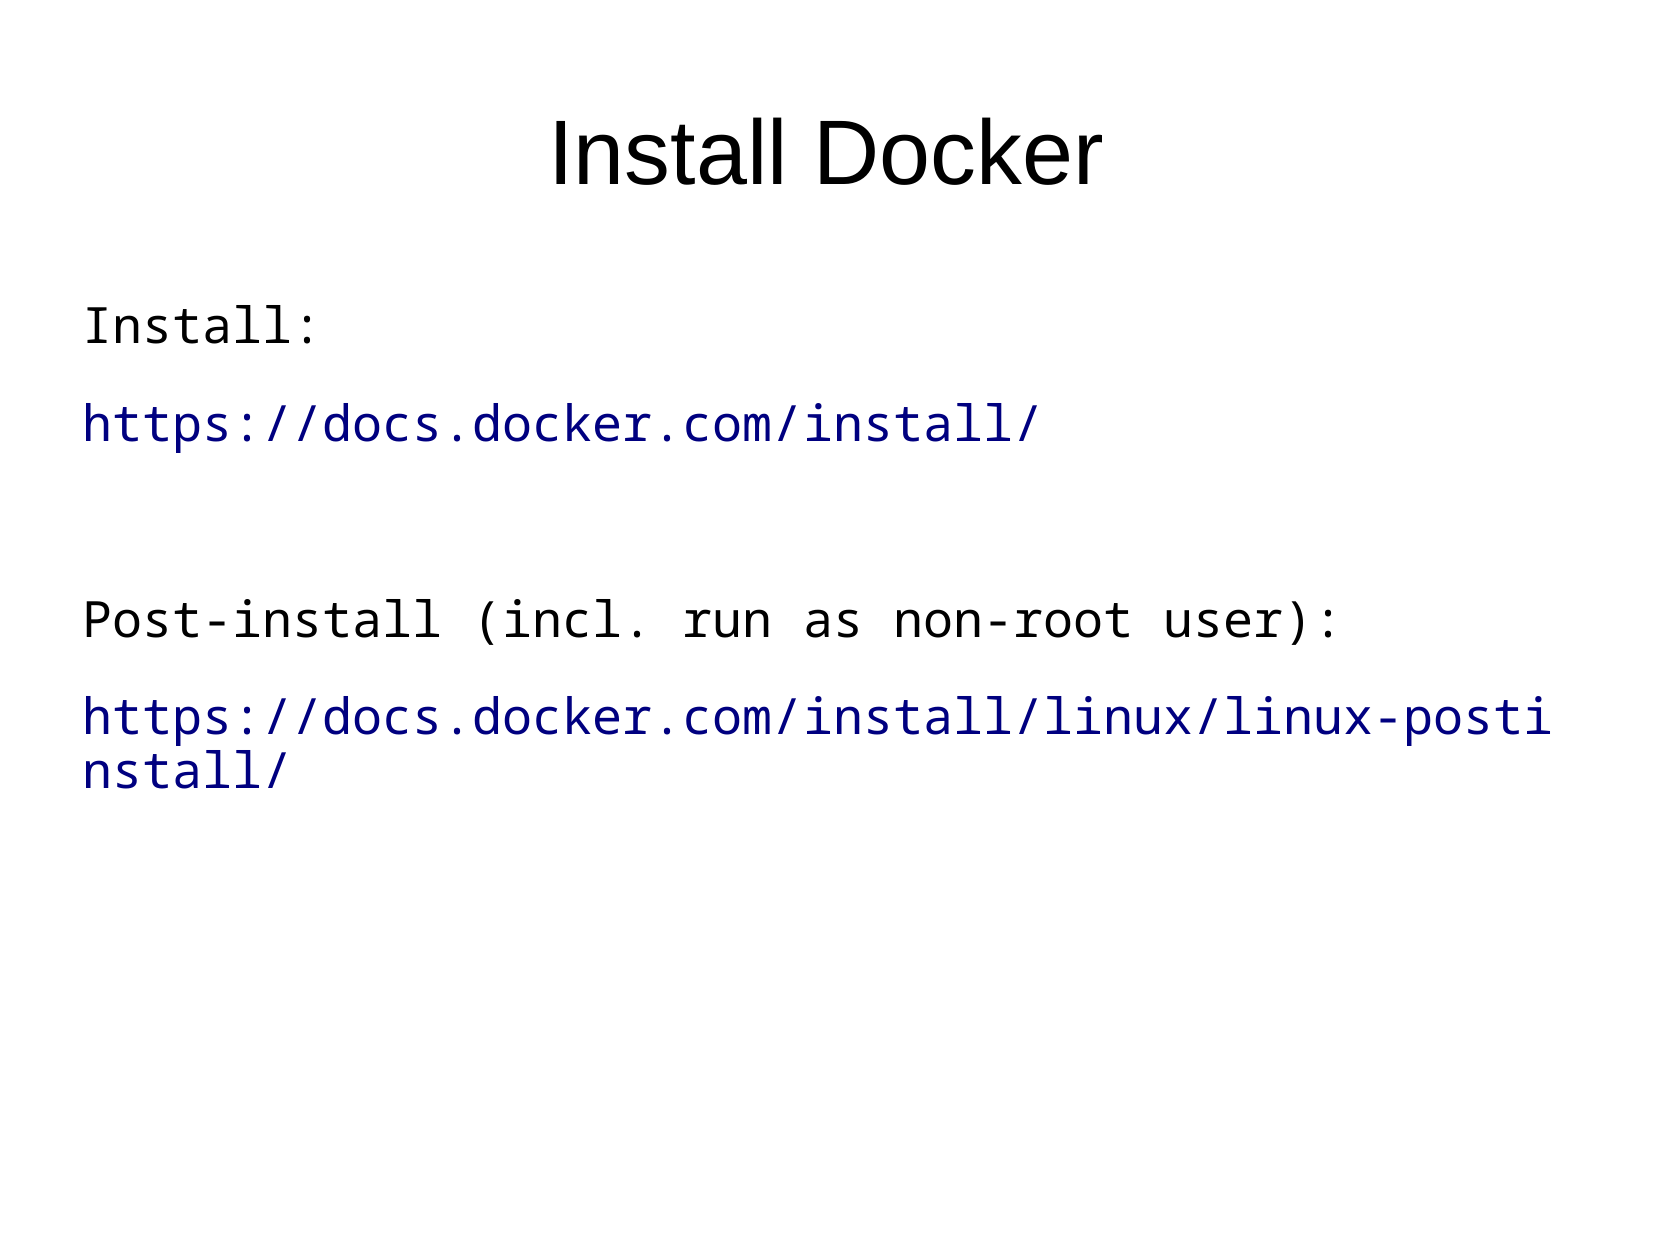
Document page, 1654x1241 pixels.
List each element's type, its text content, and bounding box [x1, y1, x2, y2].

list Install: https://docs.docker.com/install/ Post-install (incl. run as non-root user): https://docs.docker.com/install/linux/linux-postinstall/ [82, 290, 1571, 1010]
title Install Docker [82, 49, 1571, 257]
